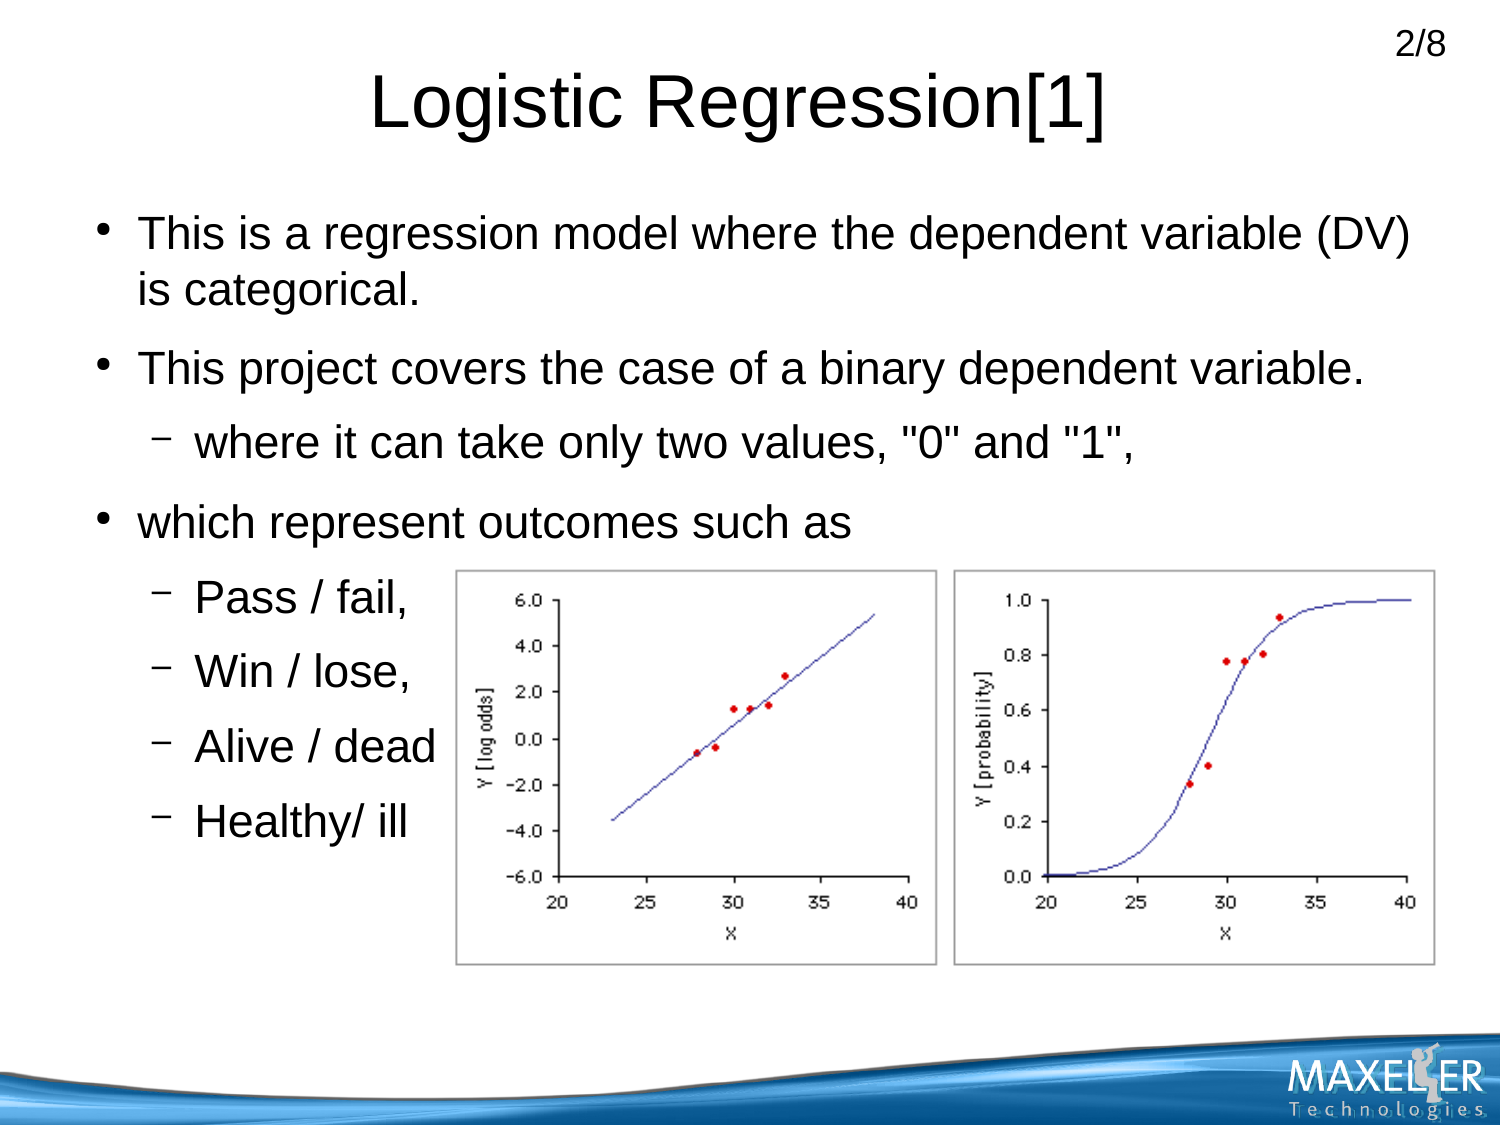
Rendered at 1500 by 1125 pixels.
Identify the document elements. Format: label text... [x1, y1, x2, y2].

text_box Logistic Regression[1] [75, 45, 1424, 208]
picture [443, 563, 1454, 976]
text_box 2/8 [1380, 15, 1486, 72]
text_box [740, 516, 771, 563]
picture [0, 1023, 1500, 1125]
list This is a regression model where the dependent variable (DV) is categorical. This project covers the case of a binary dependent variable. where it can take only two values, "0" and "1", which represent outcomes such as Pass / fail, Win / lose, Alive / dead Healthy/ ill [80, 202, 1431, 856]
